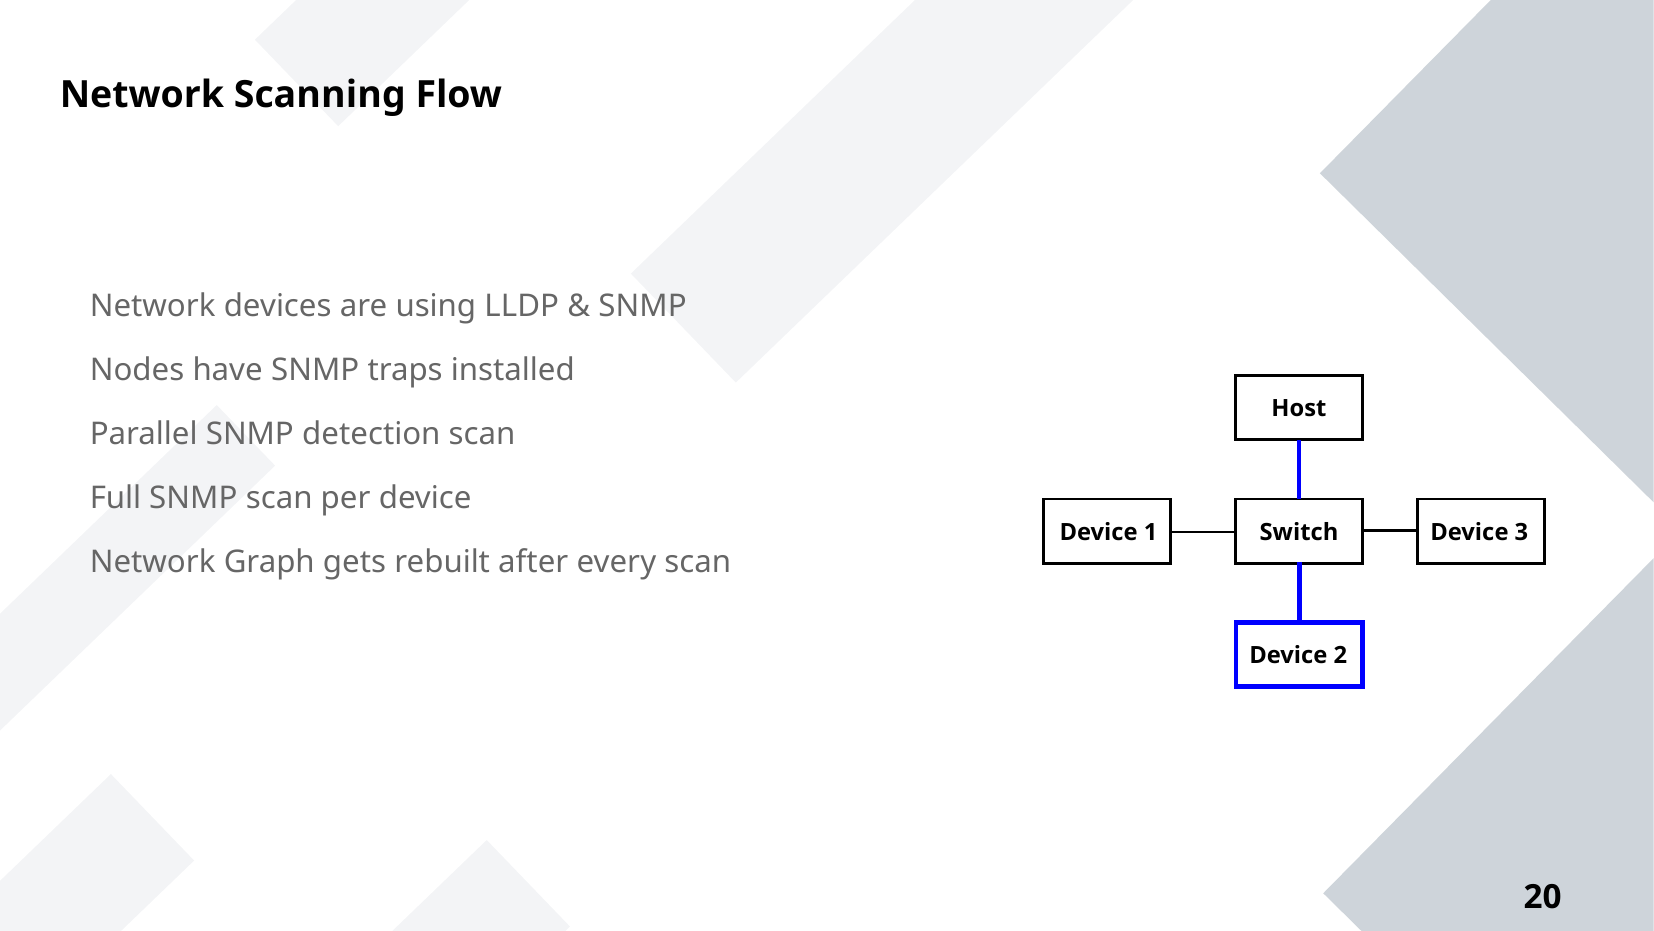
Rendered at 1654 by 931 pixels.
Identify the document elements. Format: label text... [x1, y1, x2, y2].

text_box [963, 195, 1636, 867]
text_box Network devices are using LLDP & SNMP Nodes have SNMP traps installed Parallel SNMP detection scan Full SNMP scan per device Network Graph gets rebuilt after every scan [75, 253, 916, 552]
text_box Network Scanning Flow [45, 60, 788, 121]
text_box <number> [1508, 866, 1654, 922]
